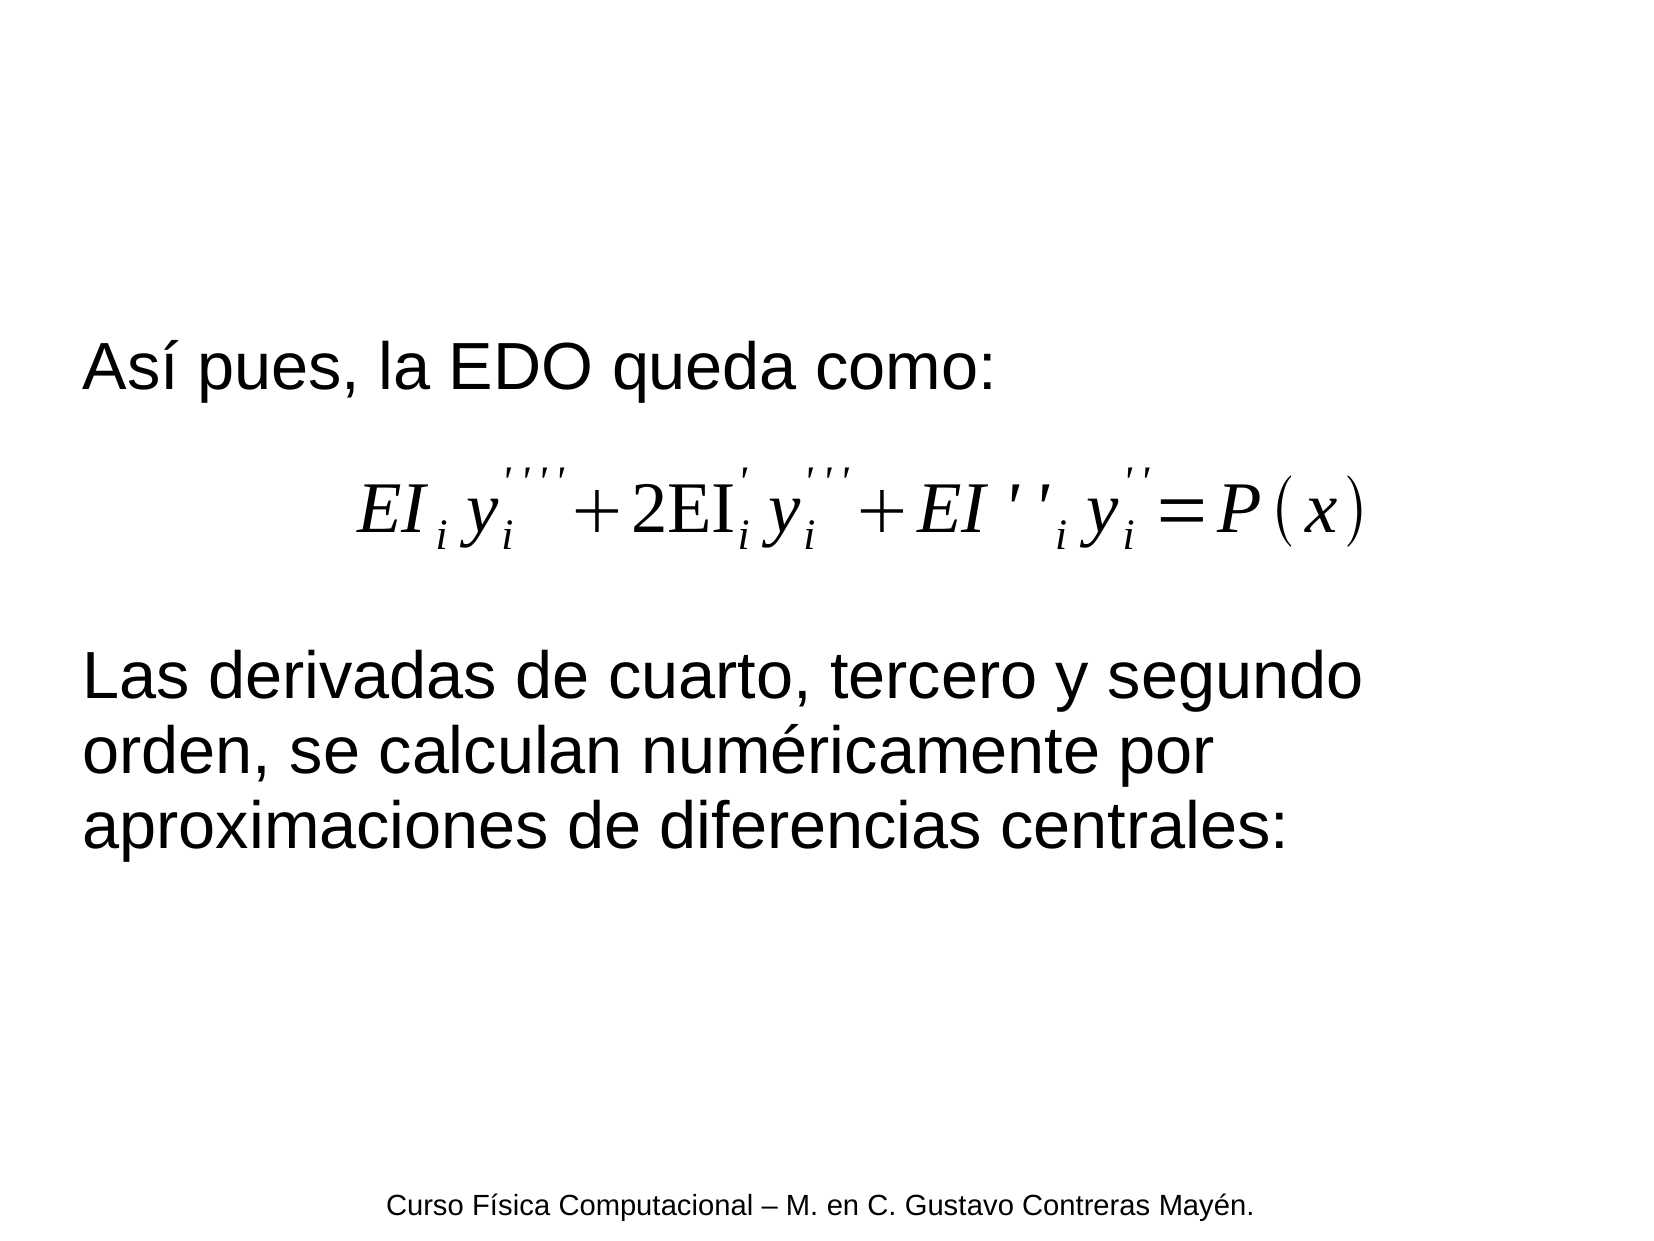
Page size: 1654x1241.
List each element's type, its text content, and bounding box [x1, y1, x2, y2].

chart [346, 457, 1373, 560]
text_box Las derivadas de cuarto, tercero y segundo orden, se calculan numéricamente por aproximaciones de diferencias centrales: [82, 638, 1571, 863]
subtitle Así pues, la EDO queda como: [82, 290, 1571, 443]
